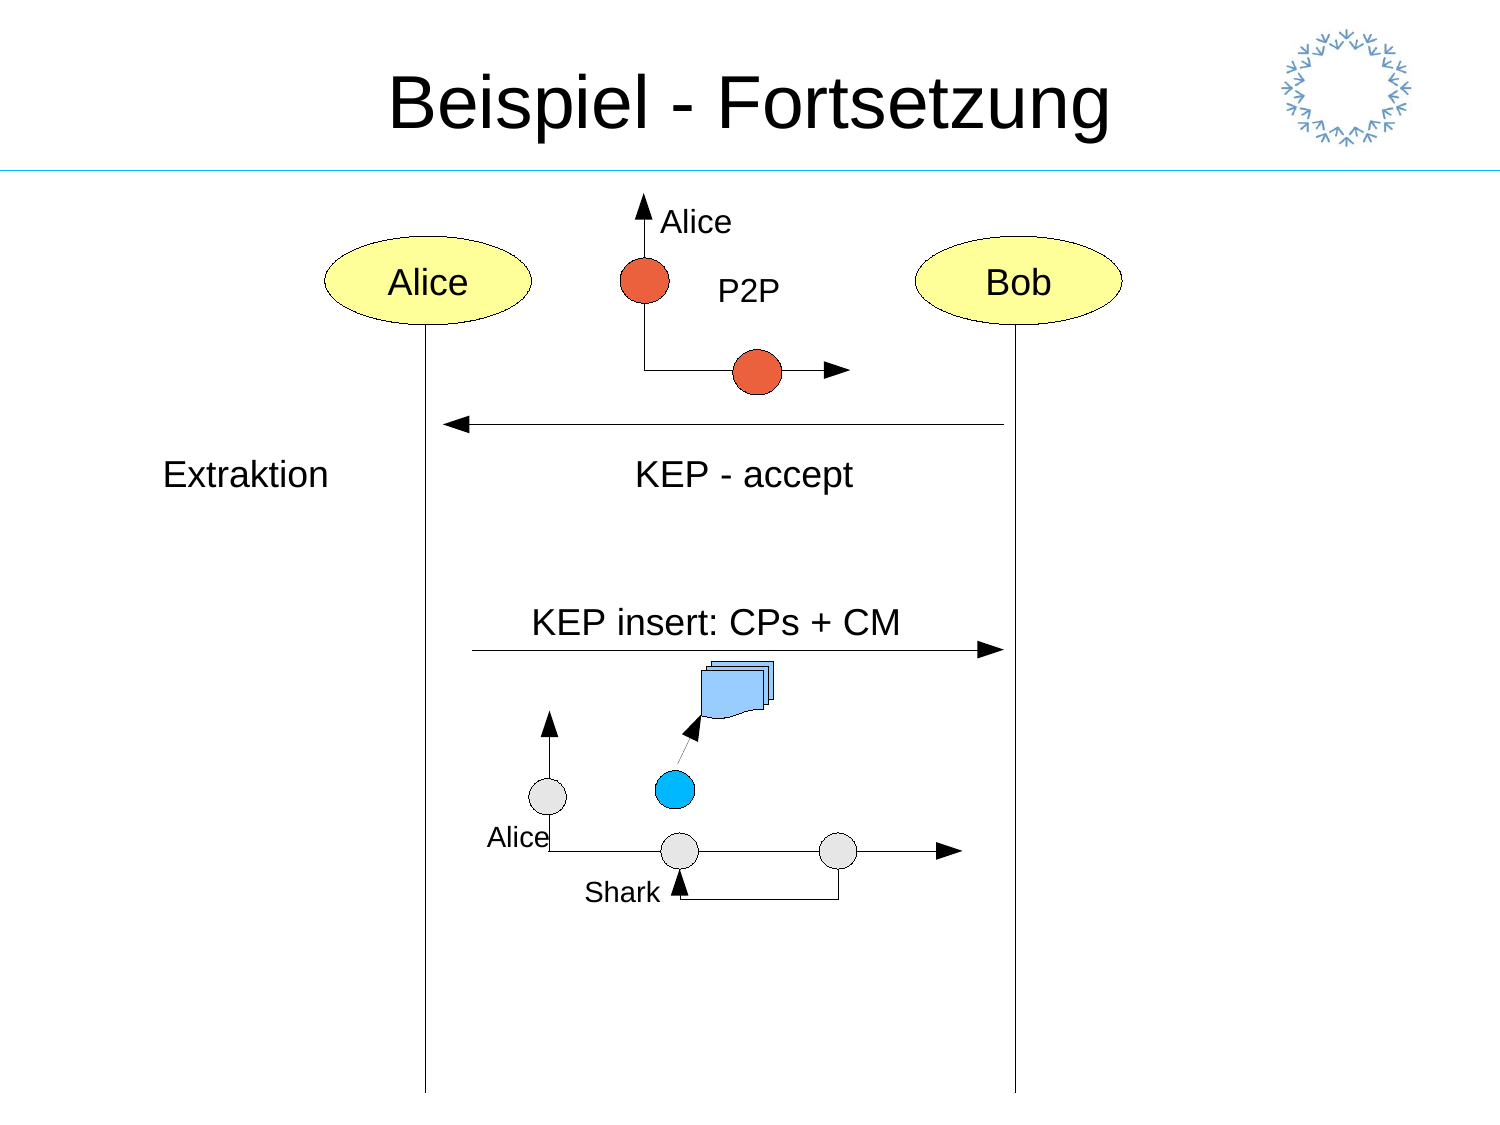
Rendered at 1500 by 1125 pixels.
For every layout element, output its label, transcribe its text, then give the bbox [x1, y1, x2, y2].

text_box [660, 832, 699, 870]
text_box P2P [702, 262, 809, 317]
text_box Alice [324, 236, 532, 325]
text_box Extraktion [147, 442, 344, 502]
picture [1281, 29, 1412, 57]
text_box [528, 778, 567, 815]
text_box [701, 661, 774, 719]
text_box KEP insert: CPs + CM [516, 590, 917, 651]
text_box [655, 770, 695, 809]
text_box Bob [915, 236, 1123, 325]
title Beispiel - Fortsetzung [75, 57, 1426, 148]
text_box Alice [645, 192, 752, 248]
text_box [620, 257, 670, 304]
text_box Shark [569, 865, 676, 916]
text_box [819, 832, 857, 870]
text_box [732, 349, 782, 395]
text_box Alice [472, 811, 566, 861]
text_box KEP - accept [620, 442, 869, 502]
